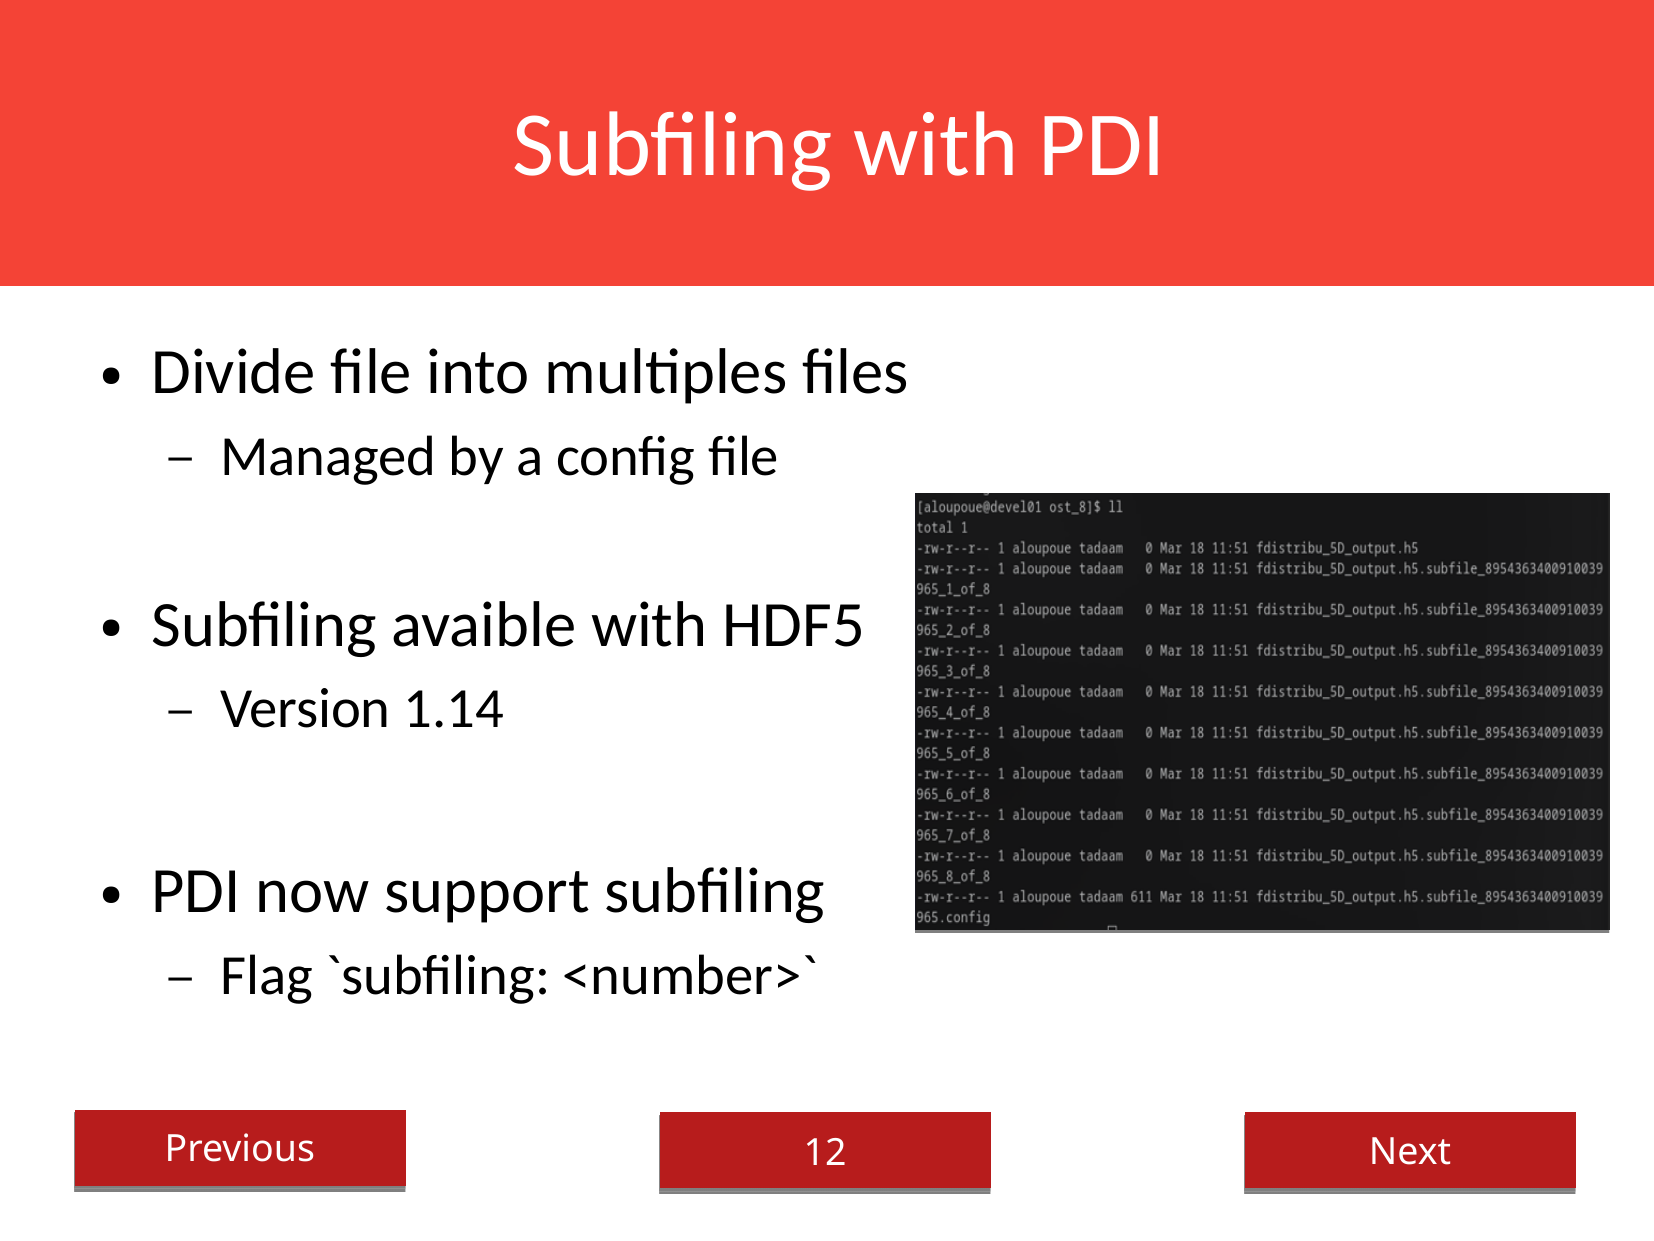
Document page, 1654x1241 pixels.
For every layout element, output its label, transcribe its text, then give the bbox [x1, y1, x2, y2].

title Subfiling with PDI [60, 49, 1621, 257]
text_box <numéro> [690, 1117, 961, 1188]
text_box Previous [75, 1110, 406, 1186]
text_box [660, 1112, 991, 1188]
list Divide file into multiples files Managed by a config file Subfiling avaible with HDF5 Version 1.14 PDI now support subfiling Flag `subfiling: <number>` [82, 345, 1571, 1010]
picture [915, 493, 1610, 931]
text_box Next [1245, 1112, 1576, 1188]
